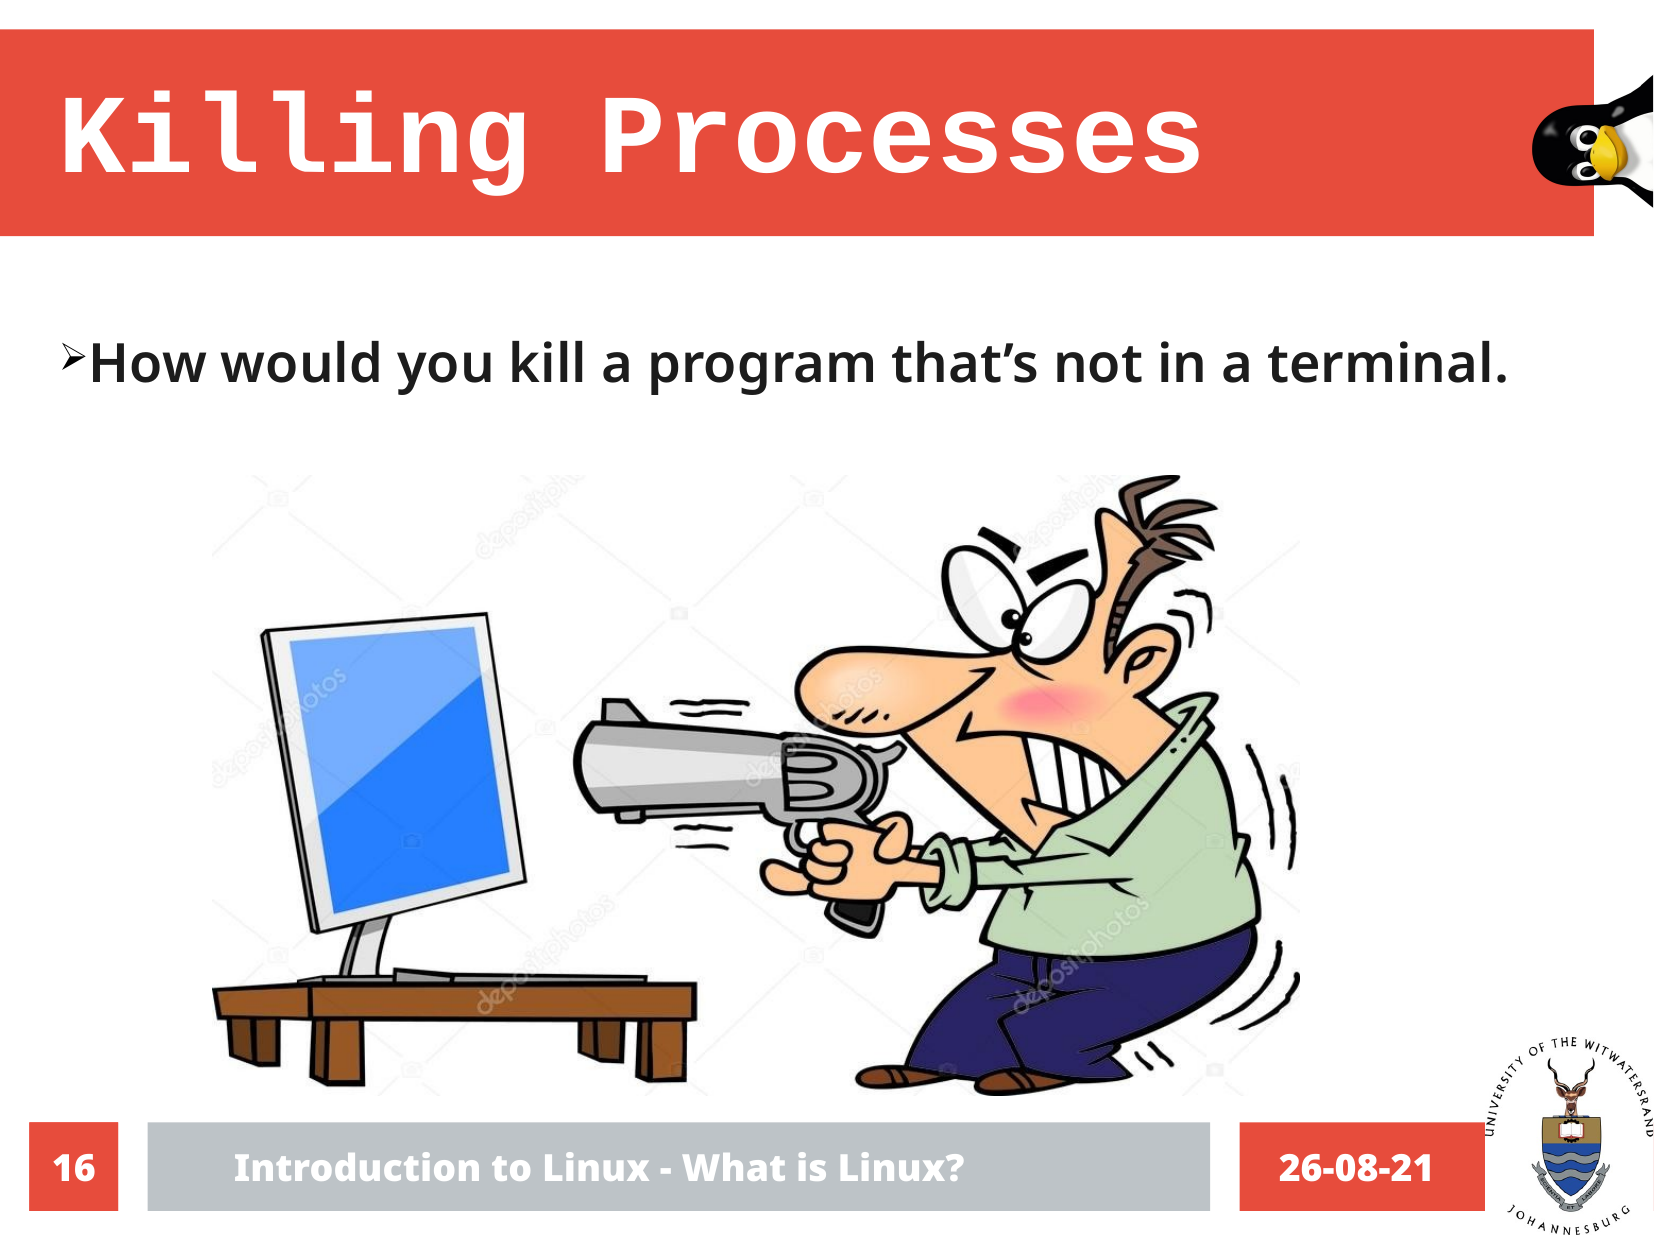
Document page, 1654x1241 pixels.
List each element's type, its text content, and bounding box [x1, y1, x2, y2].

title Killing Processes [58, 59, 1594, 207]
picture [1515, 24, 1654, 276]
list How would you kill a program that’s not in a terminal. [58, 324, 1565, 1093]
picture [1485, 1037, 1654, 1235]
picture [212, 475, 1300, 1096]
